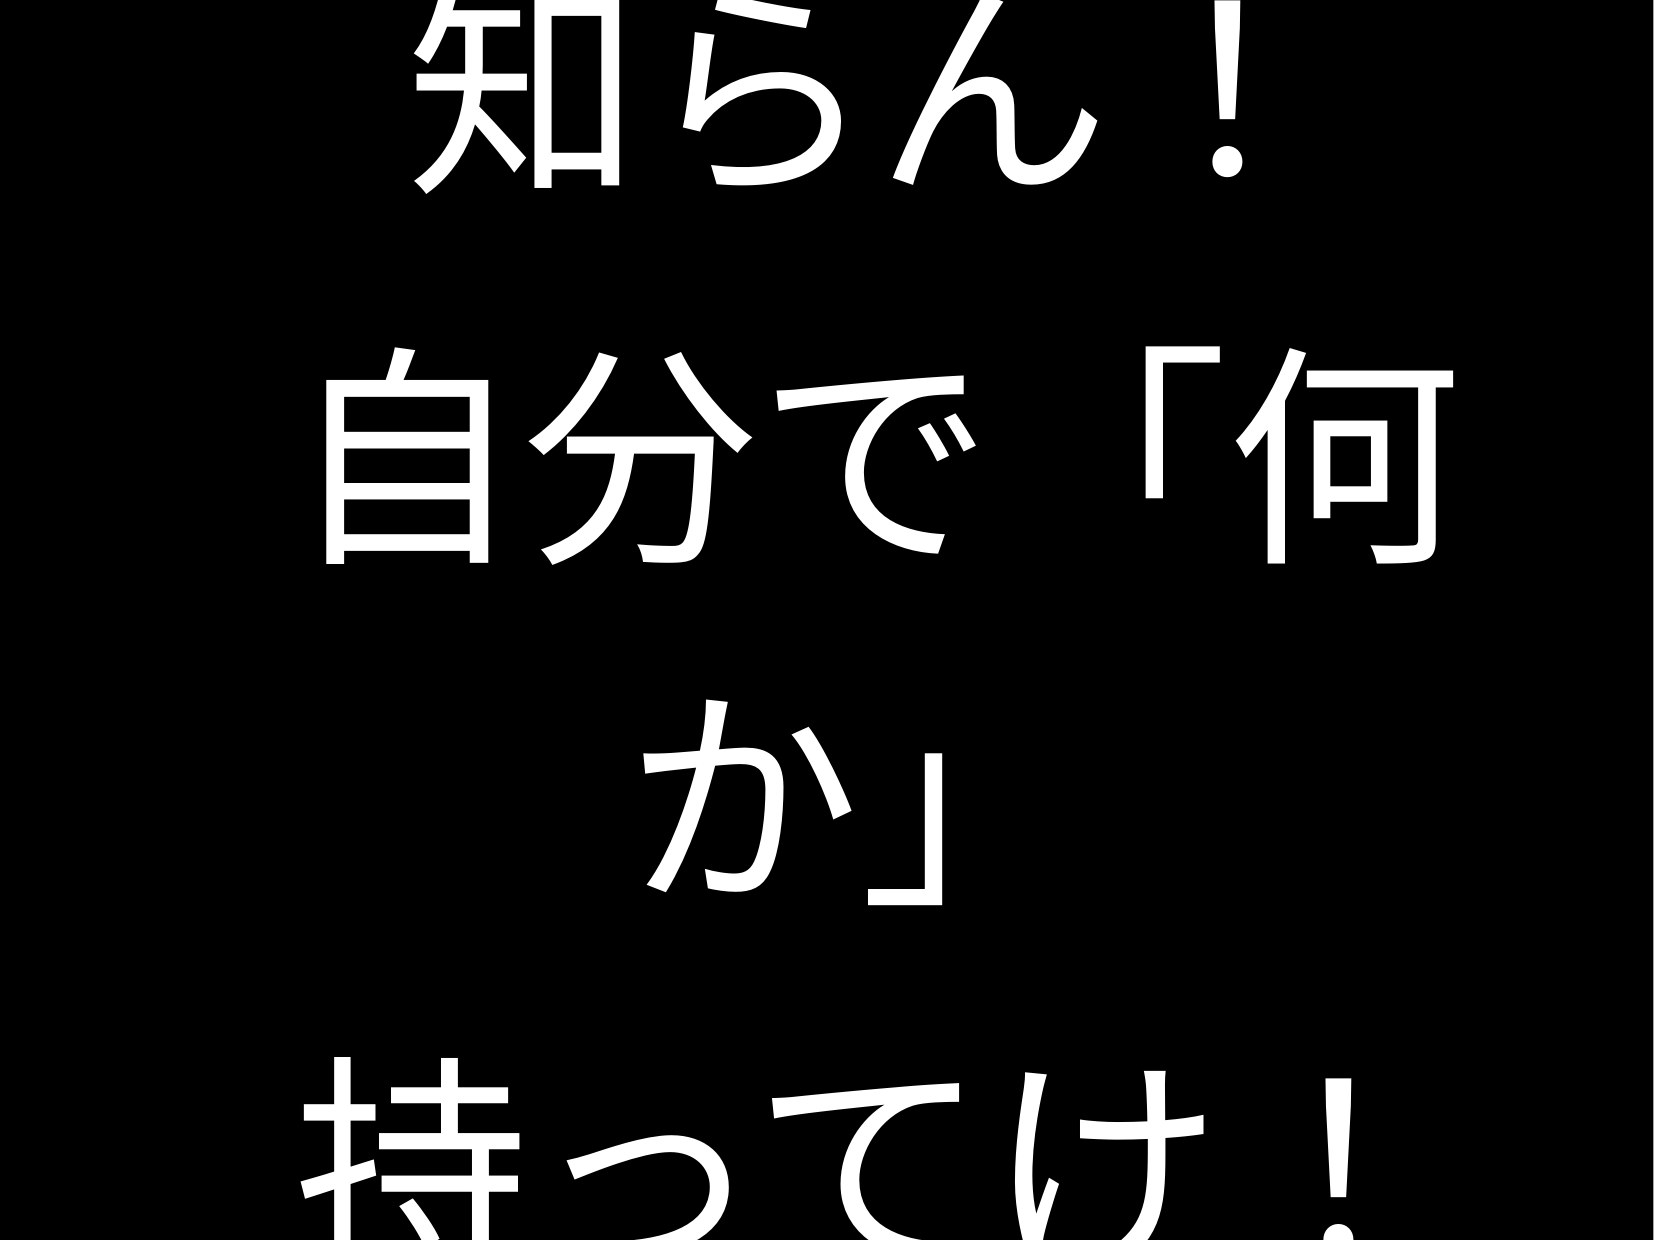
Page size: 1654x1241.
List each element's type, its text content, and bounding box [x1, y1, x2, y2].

list 知らん！ 自分で「何か」 持ってけ！ [6, 0, 1644, 1226]
